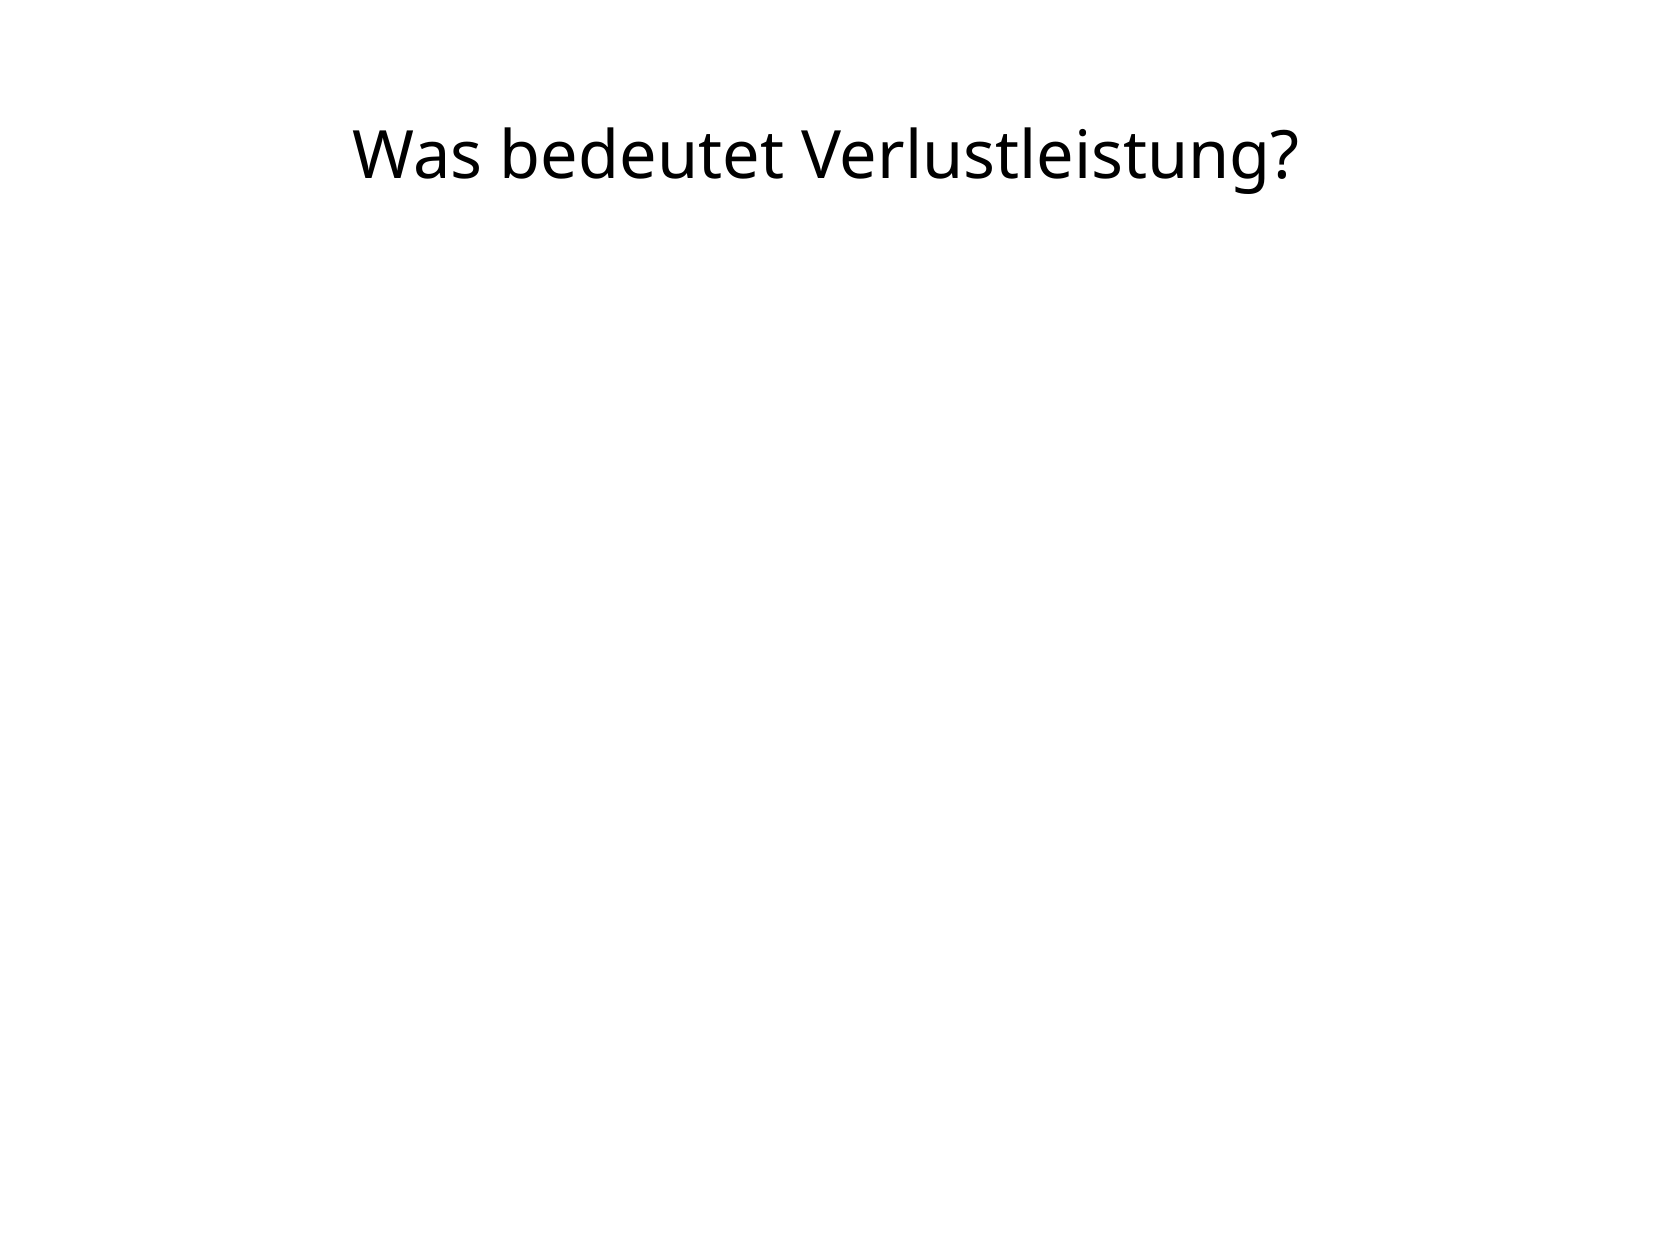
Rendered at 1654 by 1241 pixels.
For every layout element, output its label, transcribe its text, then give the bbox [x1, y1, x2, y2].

title Was bedeutet Verlustleistung? [82, 49, 1571, 257]
